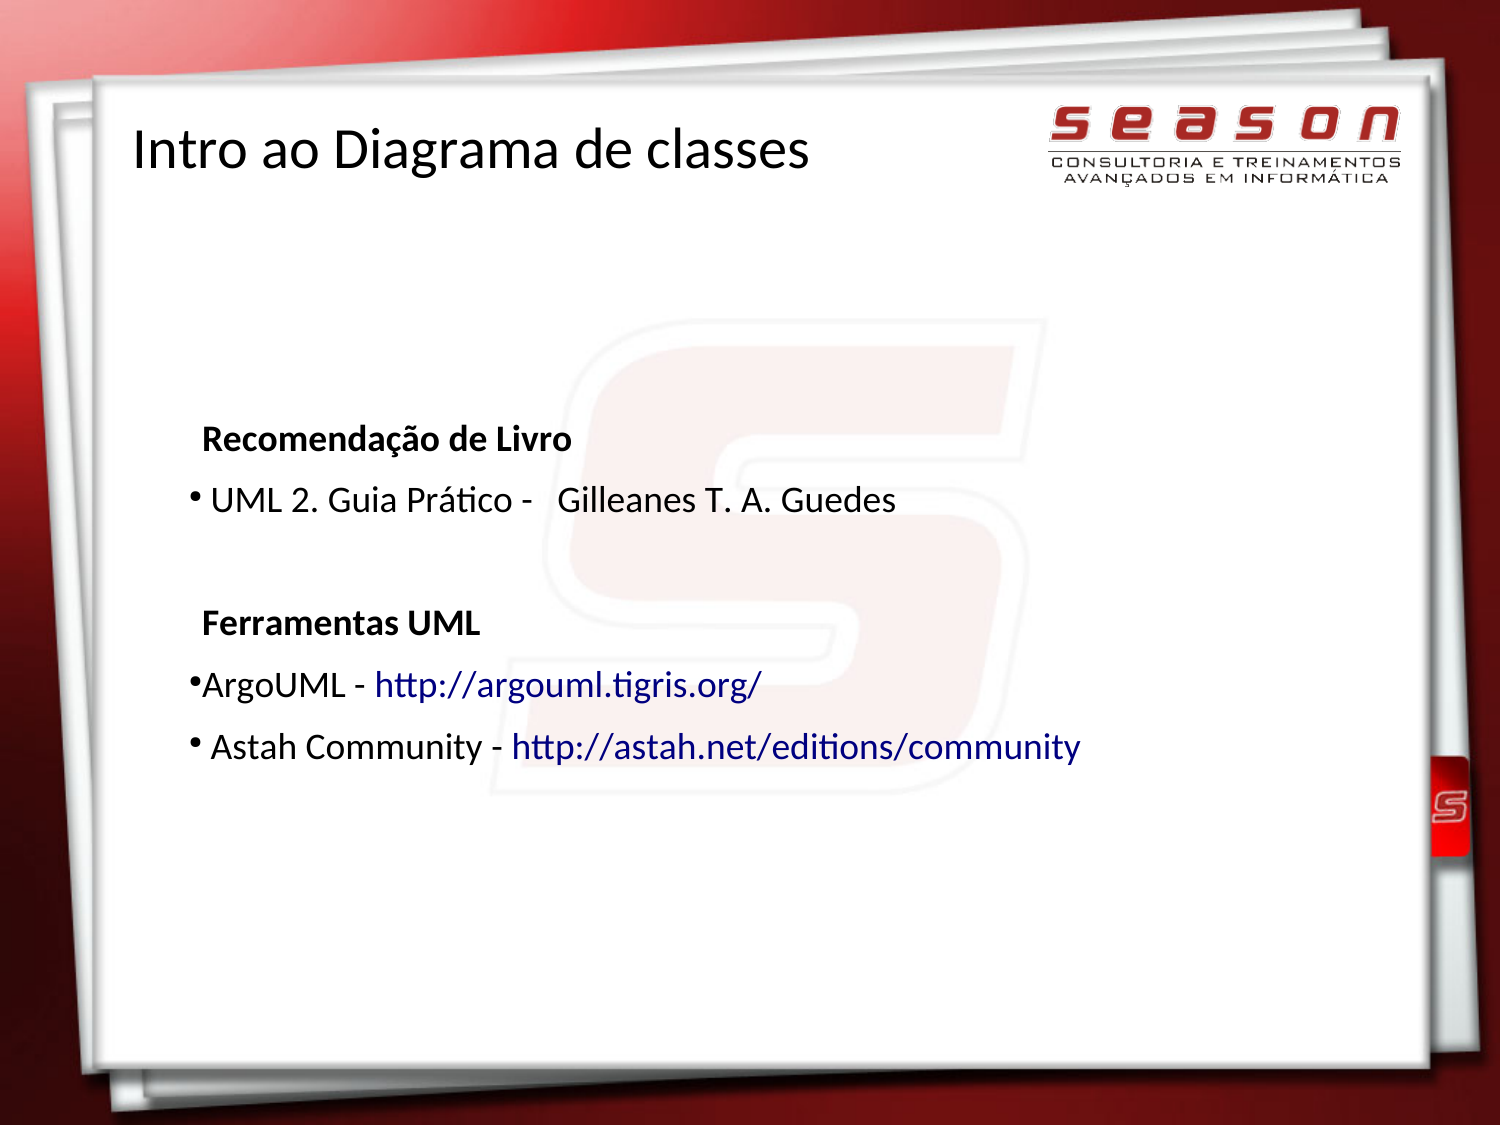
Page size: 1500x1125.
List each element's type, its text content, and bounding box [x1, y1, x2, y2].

text_box Recomendação de Livro UML 2. Guia Prático - Gilleanes T. A. Guedes Ferramentas UML ArgoUML - http://argouml.tigris.org/ Astah Community - http://astah.net/editions/community [188, 413, 1328, 767]
picture [0, 0, 1500, 1125]
title Intro ao Diagrama de classes [118, 33, 1394, 257]
